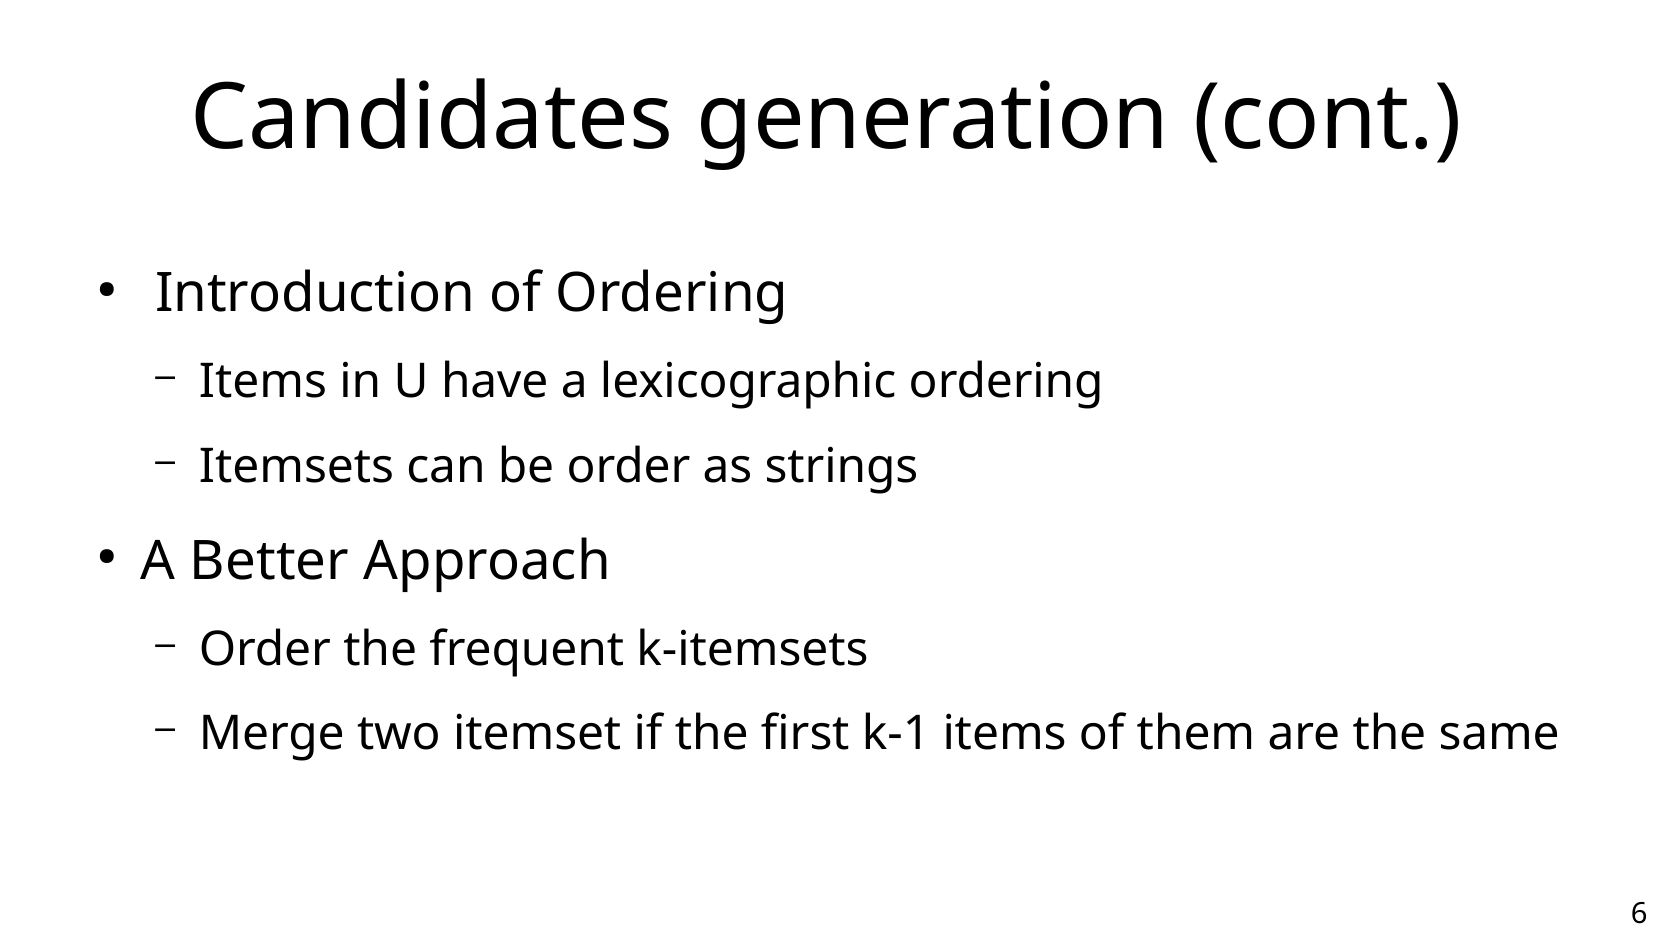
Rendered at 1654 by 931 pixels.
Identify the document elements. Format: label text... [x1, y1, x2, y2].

title Candidates generation (cont.) [82, 1, 1571, 226]
list Introduction of Ordering Items in U have a lexicographic ordering Itemsets can be order as strings A Better Approach Order the frequent k-itemsets Merge two itemset if the first k-1 items of them are the same [82, 253, 1571, 793]
